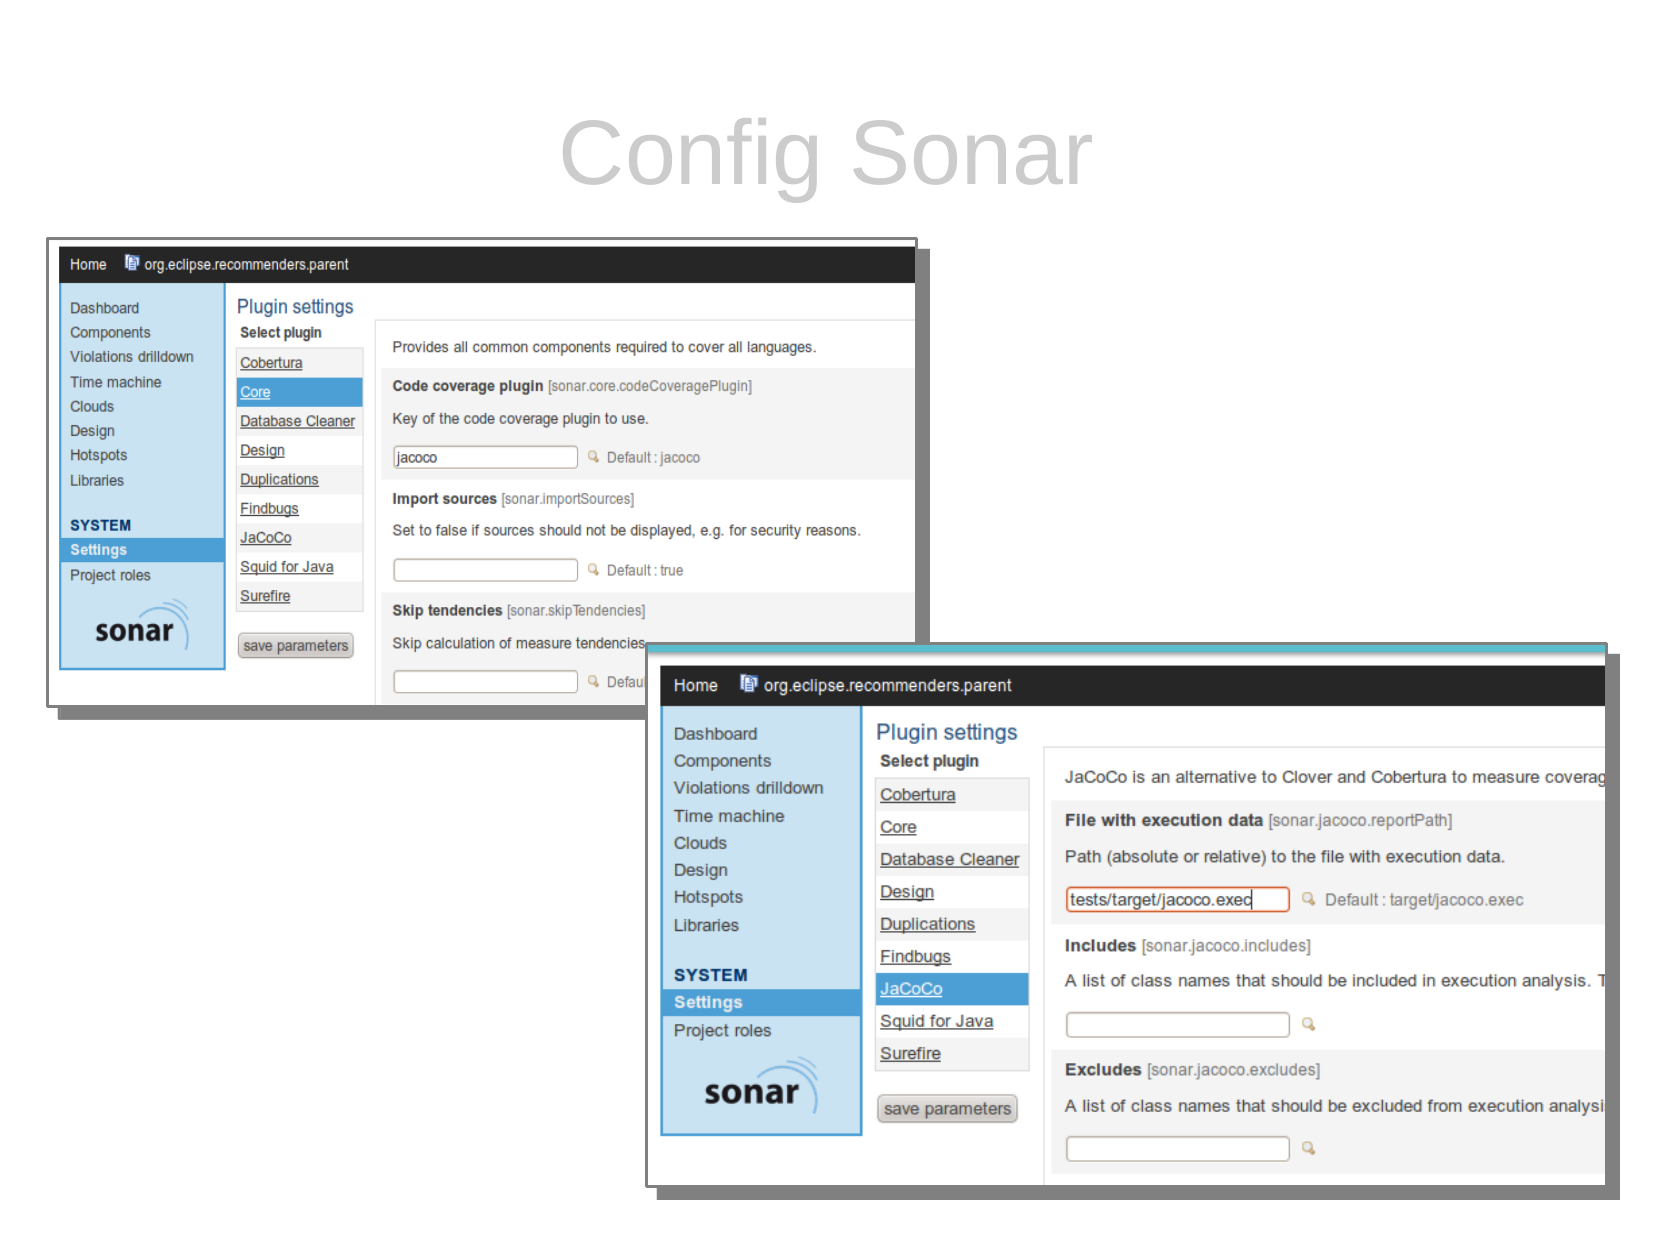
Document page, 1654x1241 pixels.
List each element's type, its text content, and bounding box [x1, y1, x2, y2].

picture [647, 645, 1606, 1186]
picture [48, 240, 916, 706]
title Config Sonar [82, 49, 1571, 257]
